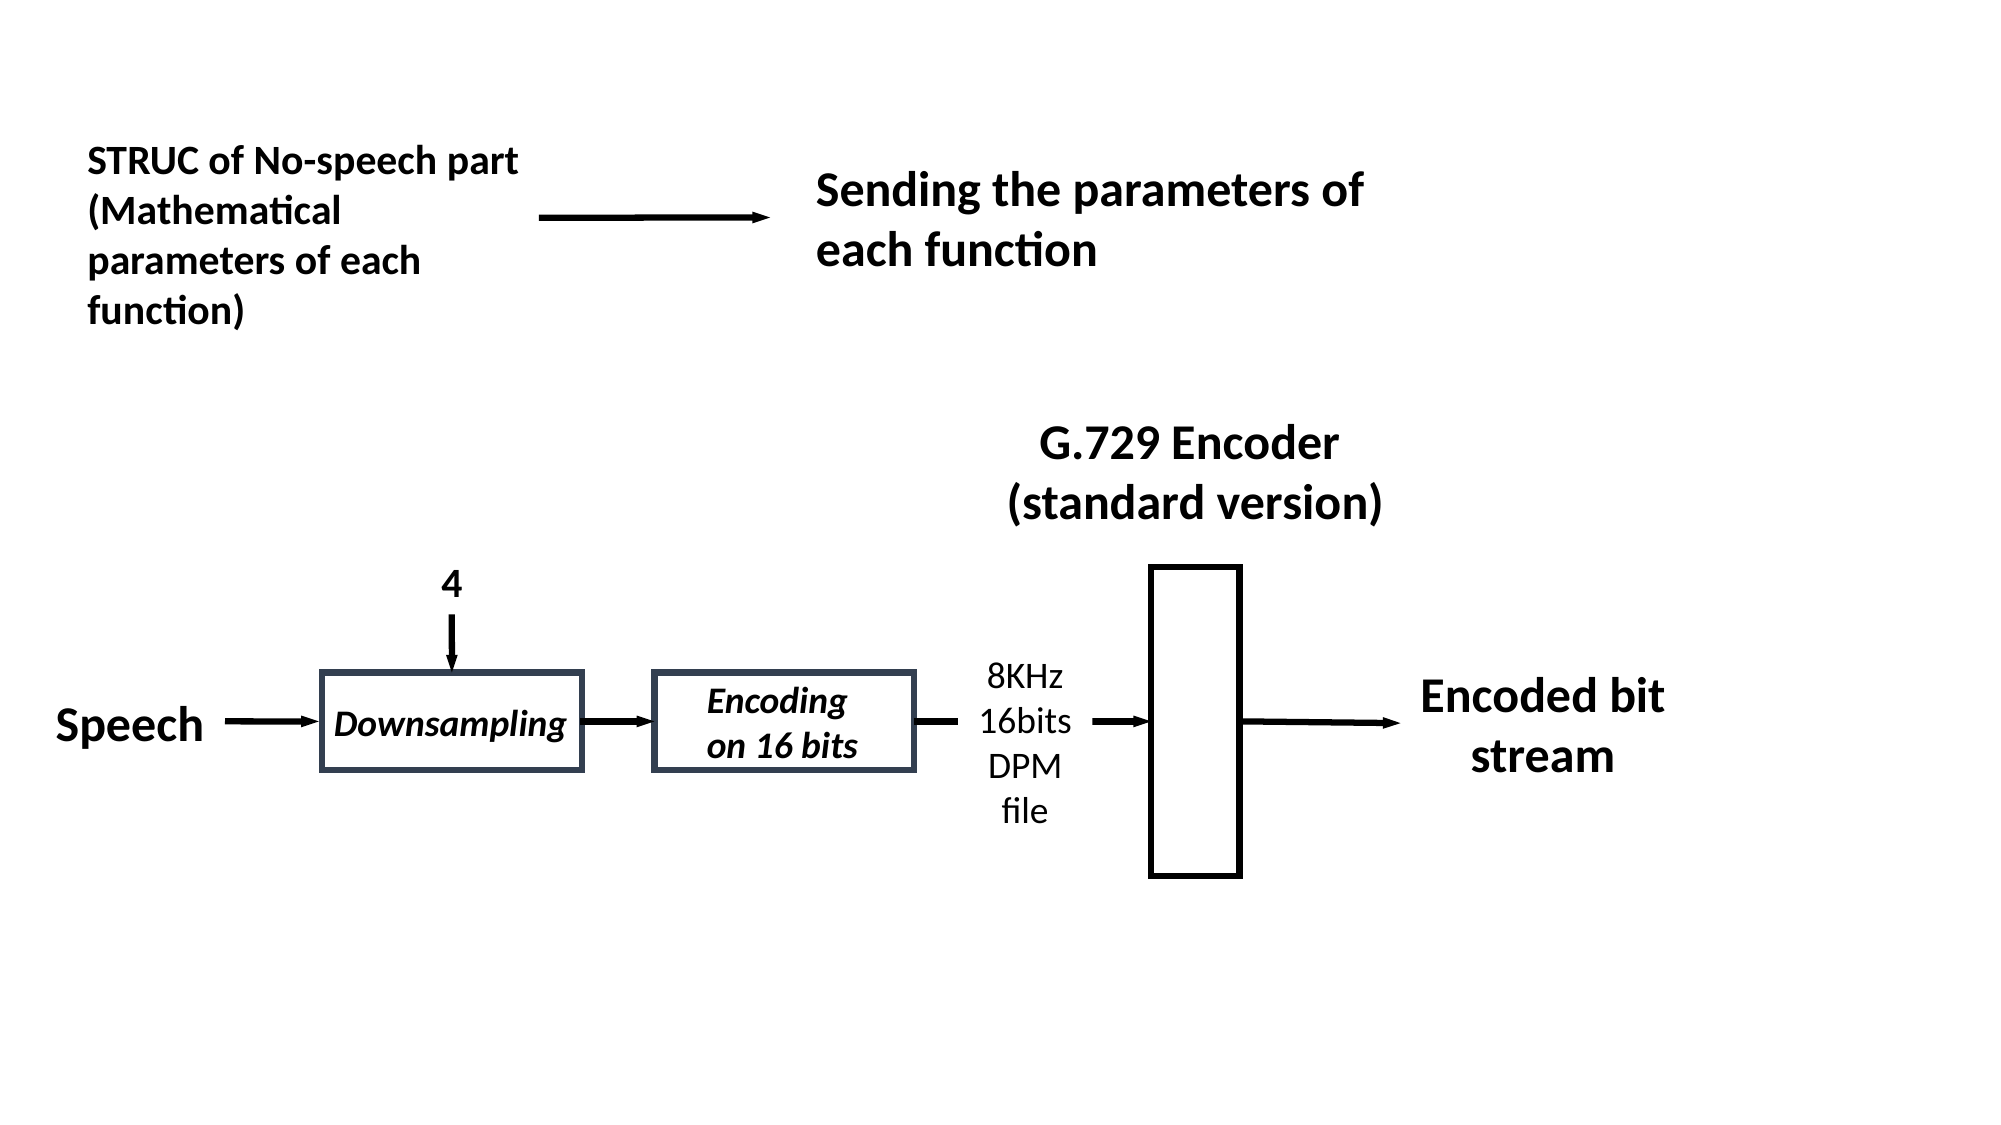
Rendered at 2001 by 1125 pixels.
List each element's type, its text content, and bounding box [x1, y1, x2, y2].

text_box STRUC of No-speech part (Mathematical parameters of each function) [72, 125, 539, 343]
text_box 8KHz 16bits DPM file [958, 643, 1093, 841]
text_box Encoded bit stream [1400, 654, 1686, 792]
text_box Downsampling [318, 691, 601, 752]
text_box Sending the parameters of each function [800, 149, 1470, 286]
text_box Speech [35, 683, 226, 760]
text_box G.729 Encoder (standard version) [990, 402, 1401, 539]
text_box 4 [416, 548, 487, 615]
text_box Encoding on 16 bits [691, 668, 901, 775]
